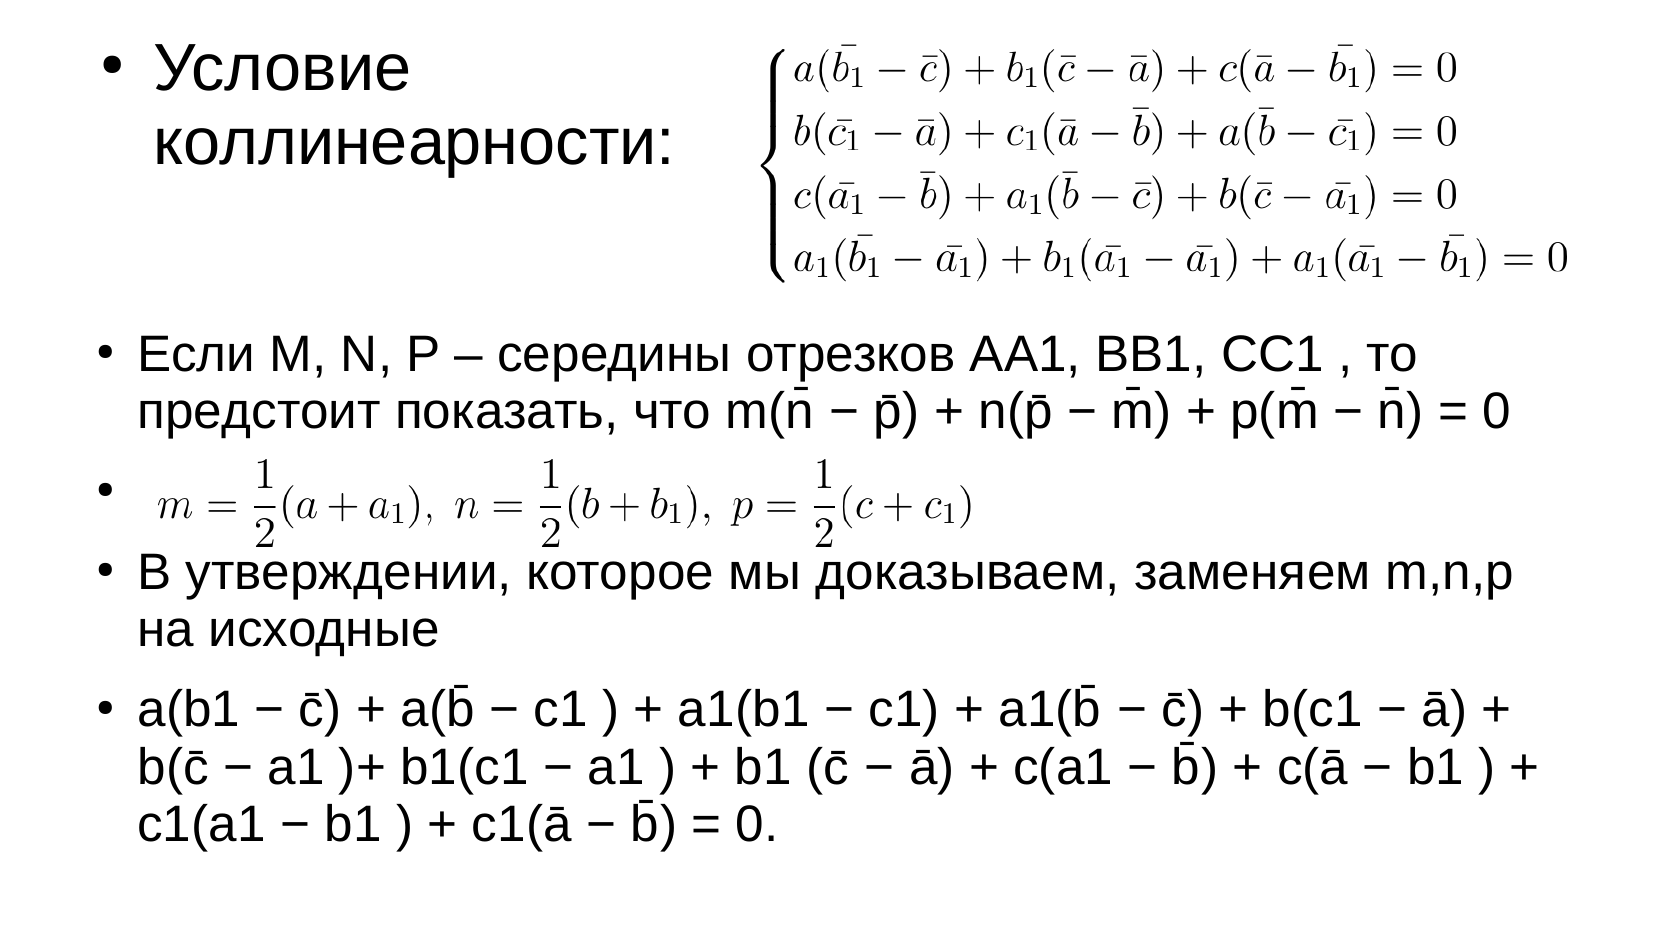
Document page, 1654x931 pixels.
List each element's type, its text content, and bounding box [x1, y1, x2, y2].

list Если M, N, P – середины отрезков AA1, BB1, CC1 , то предстоит показать, что m(n̄ − p̄) + n(p̄ − m̄) + p(m̄ − n̄) = 0 В утверждении, которое мы доказываем, заменяем m,n,p на исходные a(b1 − c̄) + a(b̄ − c1 ) + a1(b1 − c1) + a1(b̄ − c̄) + b(c1 − ā) + b(c̄ − a1 )+ b1(c1 − a1 ) + b1 (c̄ − ā) + c(a1 − b̄) + c(ā − b1 ) + c1(a1 − b1 ) + c1(ā − b̄) = 0. [82, 324, 1565, 857]
picture [738, 4, 1589, 296]
list Условие коллинеарности: [82, 29, 709, 324]
picture [144, 442, 975, 548]
